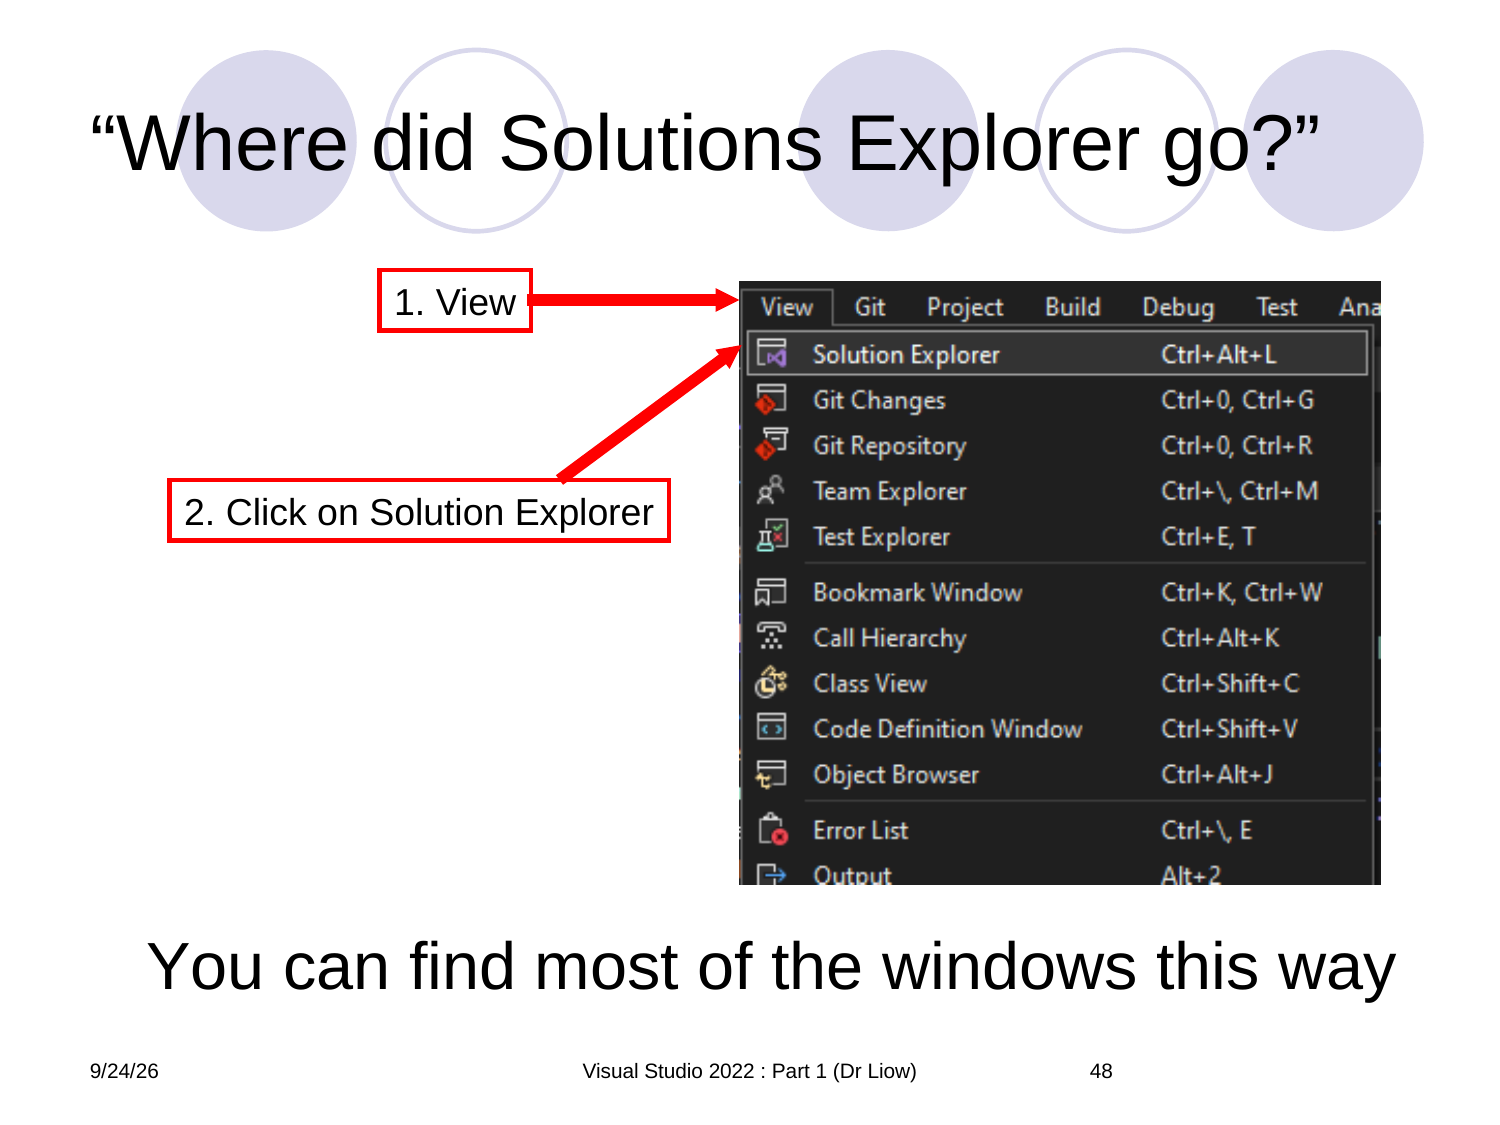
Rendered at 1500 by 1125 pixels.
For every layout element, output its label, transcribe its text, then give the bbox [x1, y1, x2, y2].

title “Where did Solutions Explorer go?” [75, 45, 1426, 233]
text_box <number> [1074, 1049, 1426, 1101]
text_box 1. View [379, 269, 532, 331]
picture [739, 281, 1381, 886]
text_box 2. Click on Solution Explorer [169, 479, 670, 541]
text_box Visual Studio 2022 : Part 1 (Dr Liow) [512, 1049, 988, 1101]
text_box 1/11/22 [74, 1049, 426, 1101]
list You can find most of the windows this way [75, 915, 1426, 1011]
